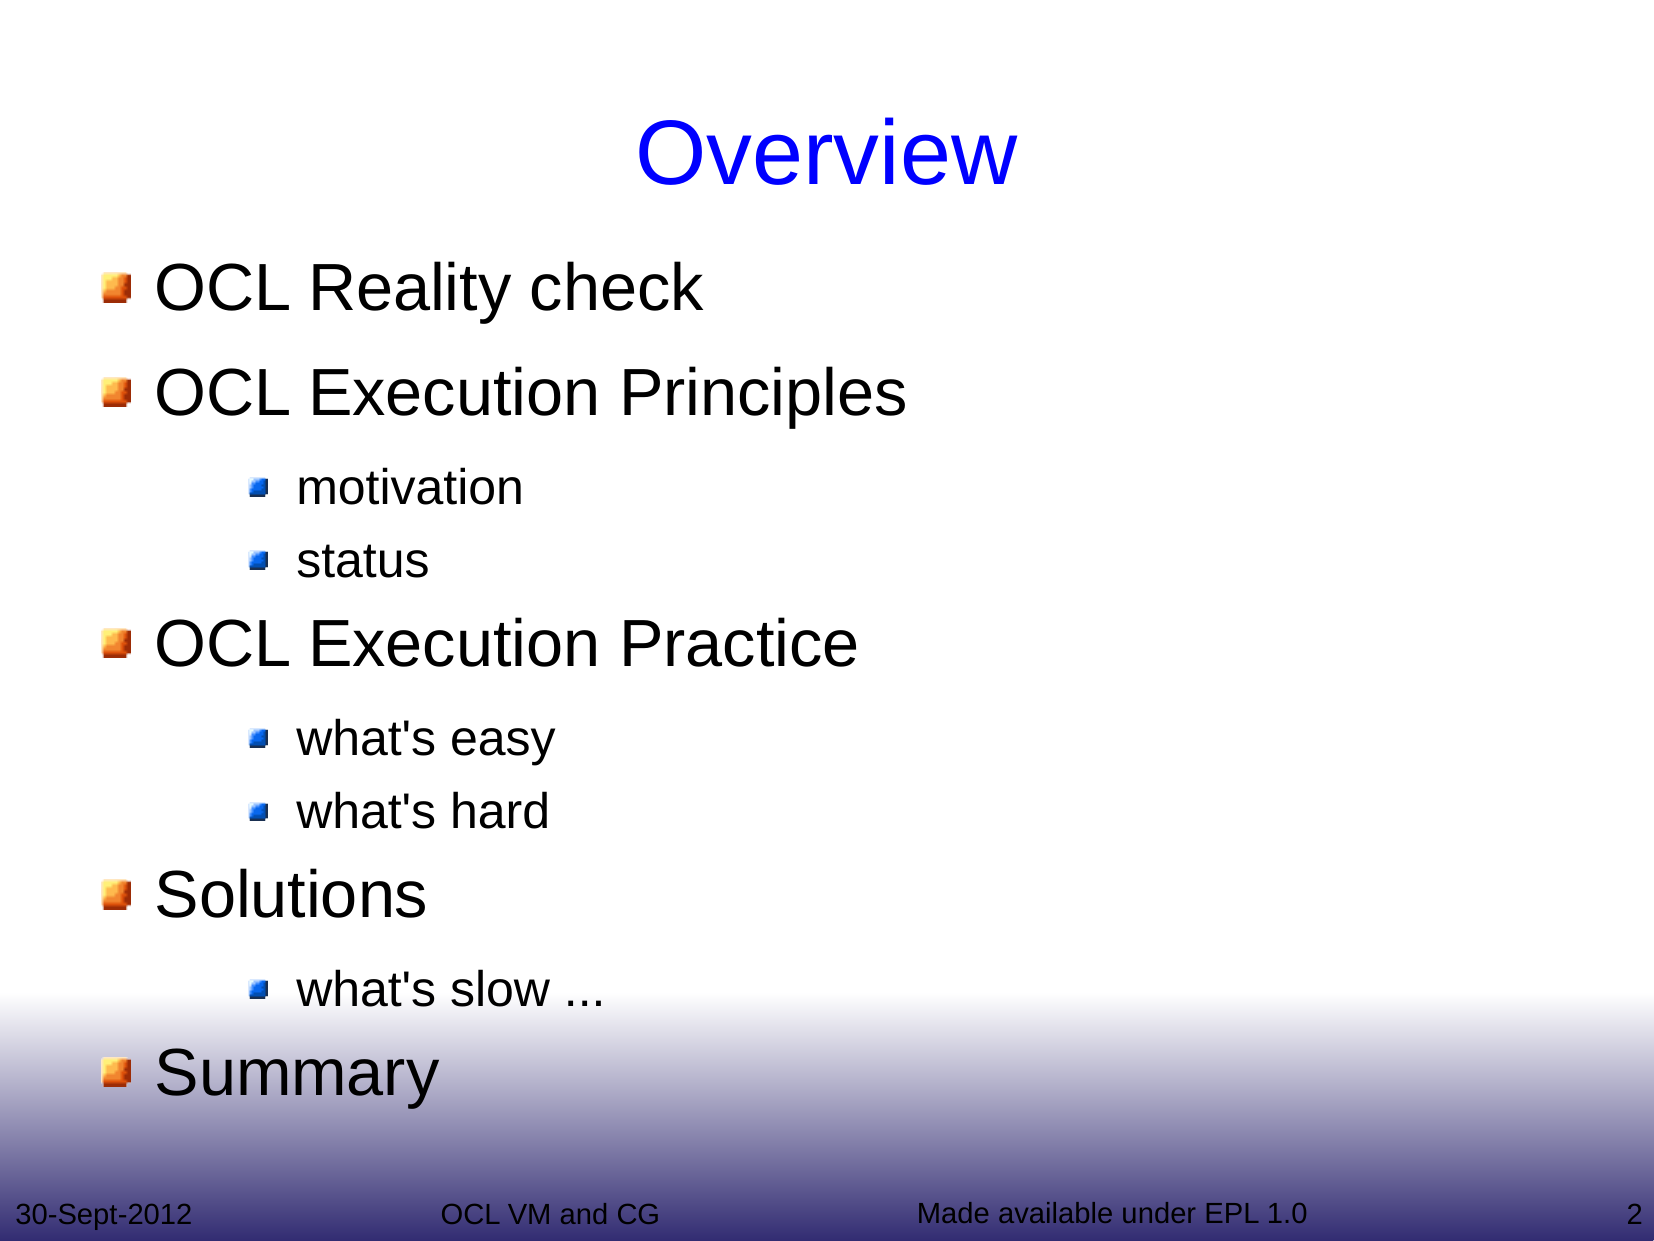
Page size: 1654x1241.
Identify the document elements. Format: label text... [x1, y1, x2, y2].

title Overview [82, 49, 1571, 257]
list OCL Reality check OCL Execution Principles motivation status OCL Execution Practice what's easy what's hard Solutions what's slow ... Summary [83, 250, 1572, 1110]
